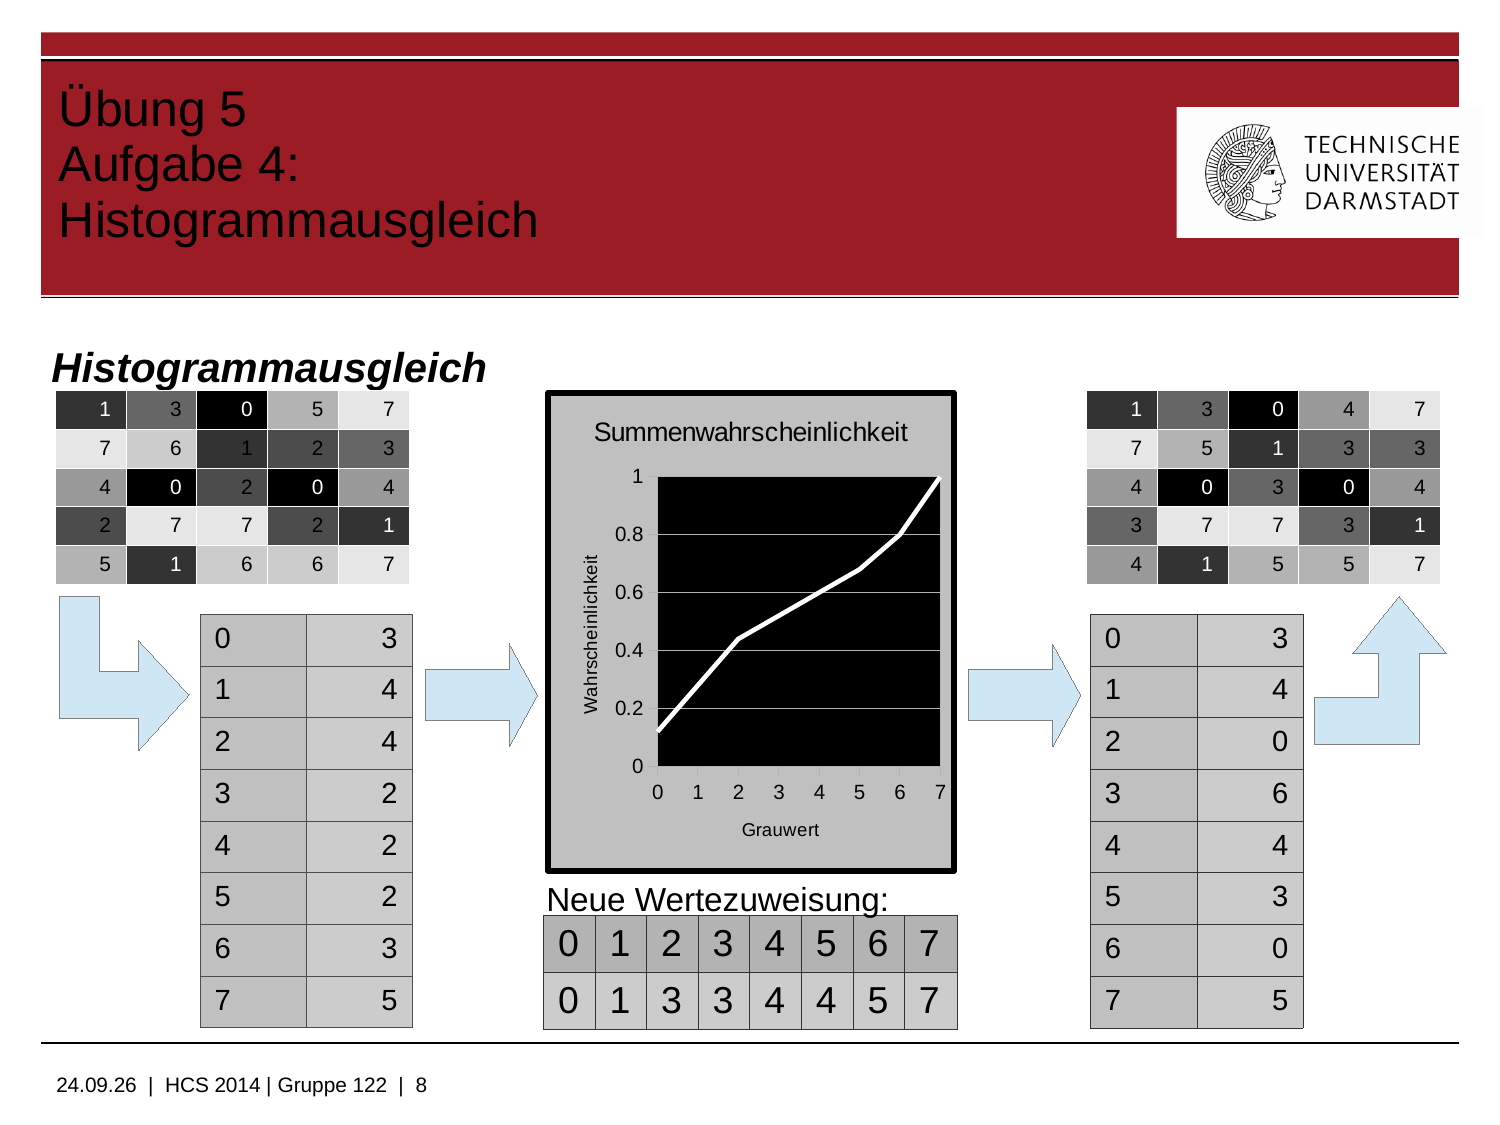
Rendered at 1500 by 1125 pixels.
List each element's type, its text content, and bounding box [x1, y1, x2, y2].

table_cell 2 [201, 718, 306, 769]
table_cell 3 [1229, 469, 1298, 506]
table_cell 3 [1087, 507, 1157, 545]
table_header 1 [56, 391, 126, 429]
table_header 0 [1091, 615, 1197, 666]
table_cell 7 [127, 507, 196, 545]
table_cell 3 [201, 770, 306, 821]
table_cell 4 [1087, 469, 1157, 506]
text_box Neue Wertezuweisung: [531, 874, 993, 927]
table_header 1 [1087, 391, 1157, 429]
table_cell 7 [1087, 430, 1157, 468]
table_cell 1 [127, 546, 196, 584]
table_cell 4 [1198, 667, 1303, 717]
table_cell 2 [56, 507, 126, 545]
table_cell 6 [201, 925, 306, 976]
table_cell 0 [127, 469, 196, 506]
table_cell 7 [1370, 546, 1440, 584]
text_box [59, 596, 190, 751]
table_cell 3 [1198, 873, 1303, 924]
table_cell 7 [1158, 507, 1228, 545]
table_cell 2 [268, 430, 338, 468]
table_cell 0 [268, 469, 338, 506]
table_cell 1 [1091, 667, 1197, 717]
table_header 7 [339, 391, 409, 429]
table_cell 5 [1091, 873, 1197, 924]
table_cell 3 [307, 925, 412, 976]
list Histogrammausgleich [51, 330, 1444, 1028]
table_header 4 [1299, 391, 1369, 429]
table_header 7 [905, 927, 957, 972]
table_header 0 [1229, 391, 1298, 429]
table_cell 1 [1229, 430, 1298, 468]
table_header 2 [647, 927, 698, 972]
table_cell 5 [1158, 430, 1228, 468]
table_cell 7 [339, 546, 409, 584]
table_cell 7 [197, 507, 267, 545]
table_header 4 [750, 927, 801, 972]
table_cell 4 [307, 667, 412, 717]
table_cell 0 [1299, 469, 1369, 506]
table_cell 3 [699, 973, 749, 1029]
table_cell 3 [339, 430, 409, 468]
table_cell 1 [1158, 546, 1228, 584]
table_header 3 [1158, 391, 1228, 429]
table_cell 7 [1229, 507, 1298, 545]
table_cell 2 [307, 873, 412, 924]
table_cell 6 [197, 546, 267, 584]
table_header 3 [1198, 615, 1303, 666]
table_header 3 [127, 391, 196, 429]
picture [1176, 107, 1484, 238]
table_cell 4 [307, 718, 412, 769]
table_cell 4 [1087, 546, 1157, 584]
table_cell 4 [201, 822, 306, 872]
table_cell 6 [1198, 770, 1303, 821]
table_header 3 [307, 615, 412, 666]
table_header 7 [1370, 391, 1440, 429]
table_cell 2 [307, 770, 412, 821]
table_cell 2 [1091, 718, 1197, 769]
text_box [968, 644, 1081, 747]
table_header 6 [854, 927, 904, 972]
table_cell 0 [544, 973, 595, 1029]
table_cell 5 [307, 977, 412, 1027]
table_cell 0 [1158, 469, 1228, 506]
table_cell 5 [1229, 546, 1298, 584]
table_cell 3 [1091, 770, 1197, 821]
table_cell 3 [647, 973, 698, 1029]
table_cell 7 [201, 977, 306, 1027]
text_box [425, 643, 538, 747]
table_cell 5 [56, 546, 126, 584]
table_cell 5 [1198, 977, 1303, 1028]
table_cell 3 [1299, 507, 1369, 545]
table_cell 1 [197, 430, 267, 468]
table_cell 0 [1198, 925, 1303, 976]
title Übung 5 Aufgabe 4: Histogrammausgleich [59, 80, 1149, 249]
table_cell 1 [596, 973, 646, 1029]
table_cell 6 [1091, 925, 1197, 976]
table_cell 3 [1299, 430, 1369, 468]
table_header 0 [544, 927, 595, 972]
table_cell 1 [201, 667, 306, 717]
table_cell 2 [268, 507, 338, 545]
table_cell 2 [307, 822, 412, 872]
table_cell 4 [1091, 822, 1197, 872]
table_header 3 [699, 927, 749, 972]
table_cell 4 [339, 469, 409, 506]
table_cell 1 [1370, 507, 1440, 545]
table_header 5 [802, 927, 853, 972]
table_cell 5 [1299, 546, 1369, 584]
table_cell 7 [1091, 977, 1197, 1028]
table_header 5 [268, 391, 338, 429]
table_cell 4 [1198, 822, 1303, 872]
table_cell 0 [1198, 718, 1303, 769]
table_cell 4 [750, 973, 801, 1029]
table_cell 1 [339, 507, 409, 545]
table_cell 3 [1370, 430, 1440, 468]
table_cell 5 [854, 973, 904, 1029]
chart [545, 389, 957, 874]
table_cell 4 [56, 469, 126, 506]
table_header 0 [201, 615, 306, 666]
table_cell 2 [197, 469, 267, 506]
table_cell 7 [905, 973, 957, 1029]
text_box [1314, 596, 1447, 745]
table_cell 6 [127, 430, 196, 468]
table_header 1 [596, 927, 646, 972]
table_cell 7 [56, 430, 126, 468]
table_cell 4 [1370, 469, 1440, 506]
table_cell 5 [201, 873, 306, 924]
table_cell 4 [802, 973, 853, 1029]
table_cell 6 [268, 546, 338, 584]
table_header 0 [197, 391, 267, 429]
